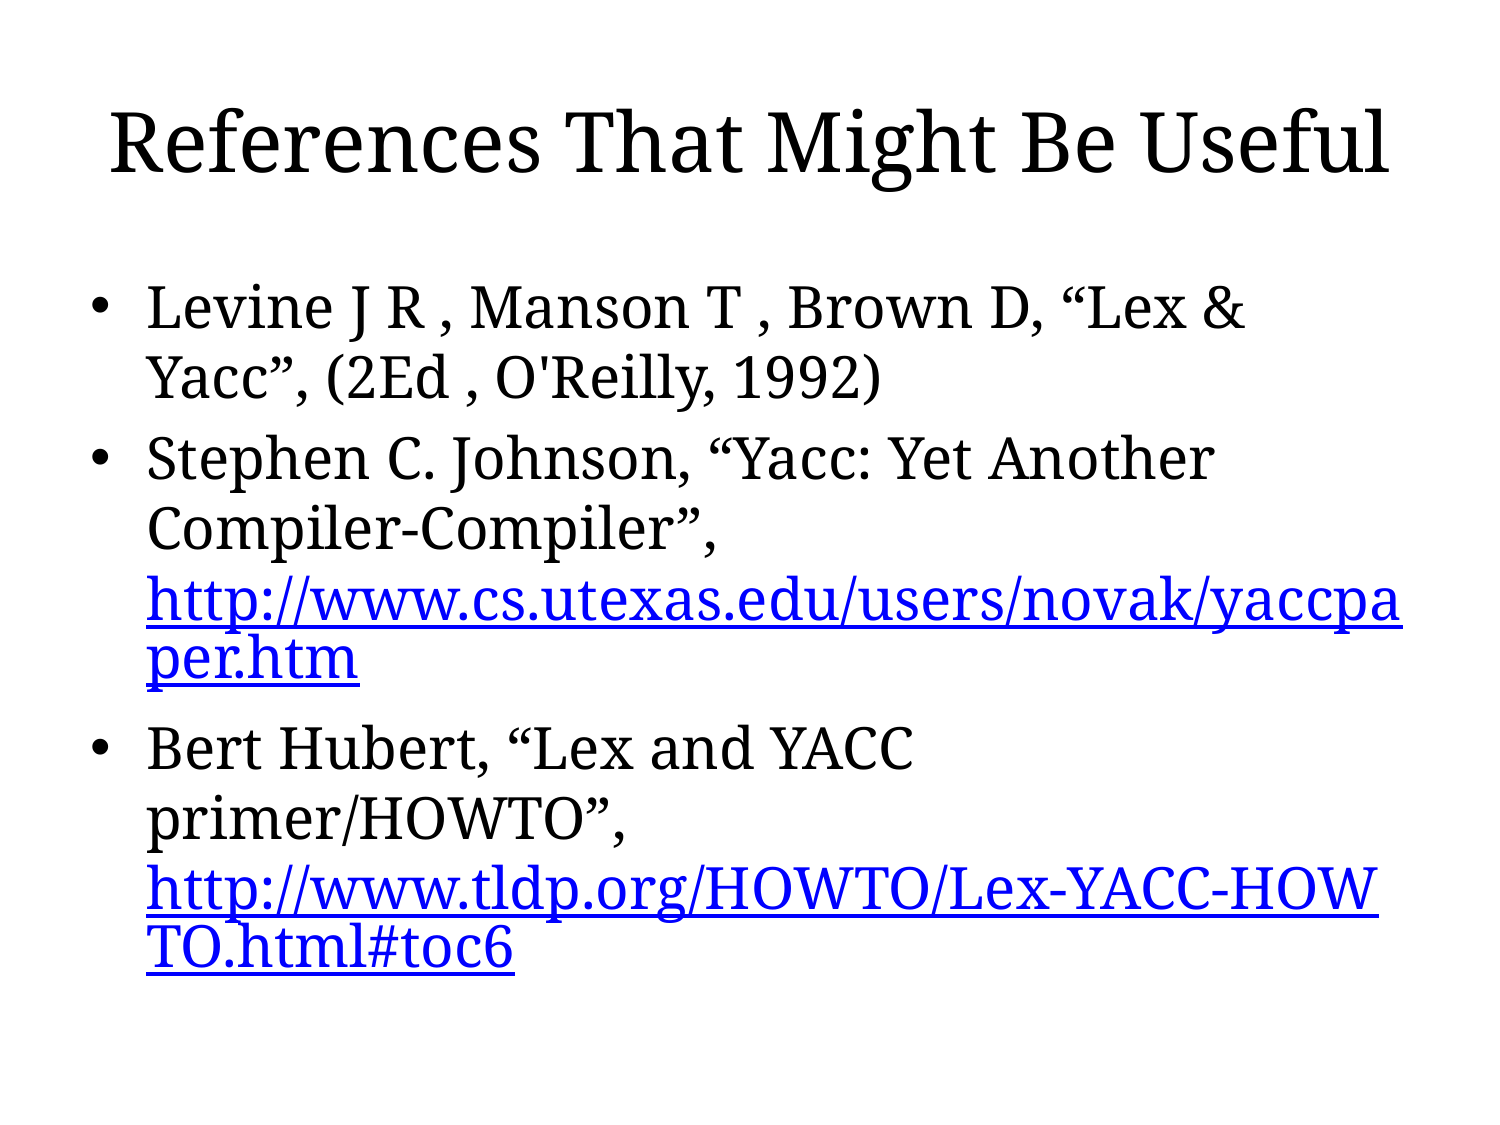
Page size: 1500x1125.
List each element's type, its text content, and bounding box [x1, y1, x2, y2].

title References That Might Be Useful [75, 45, 1425, 233]
list Levine J R , Manson T , Brown D, “Lex & Yacc”, (2Ed , O'Reilly, 1992) Stephen C. Johnson, “Yacc: Yet Another Compiler-Compiler”, http://www.cs.utexas.edu/users/novak/yaccpaper.htm Bert Hubert, “Lex and YACC primer/HOWTO”, http://www.tldp.org/HOWTO/Lex-YACC-HOWTO.html#toc6 [75, 262, 1425, 1005]
